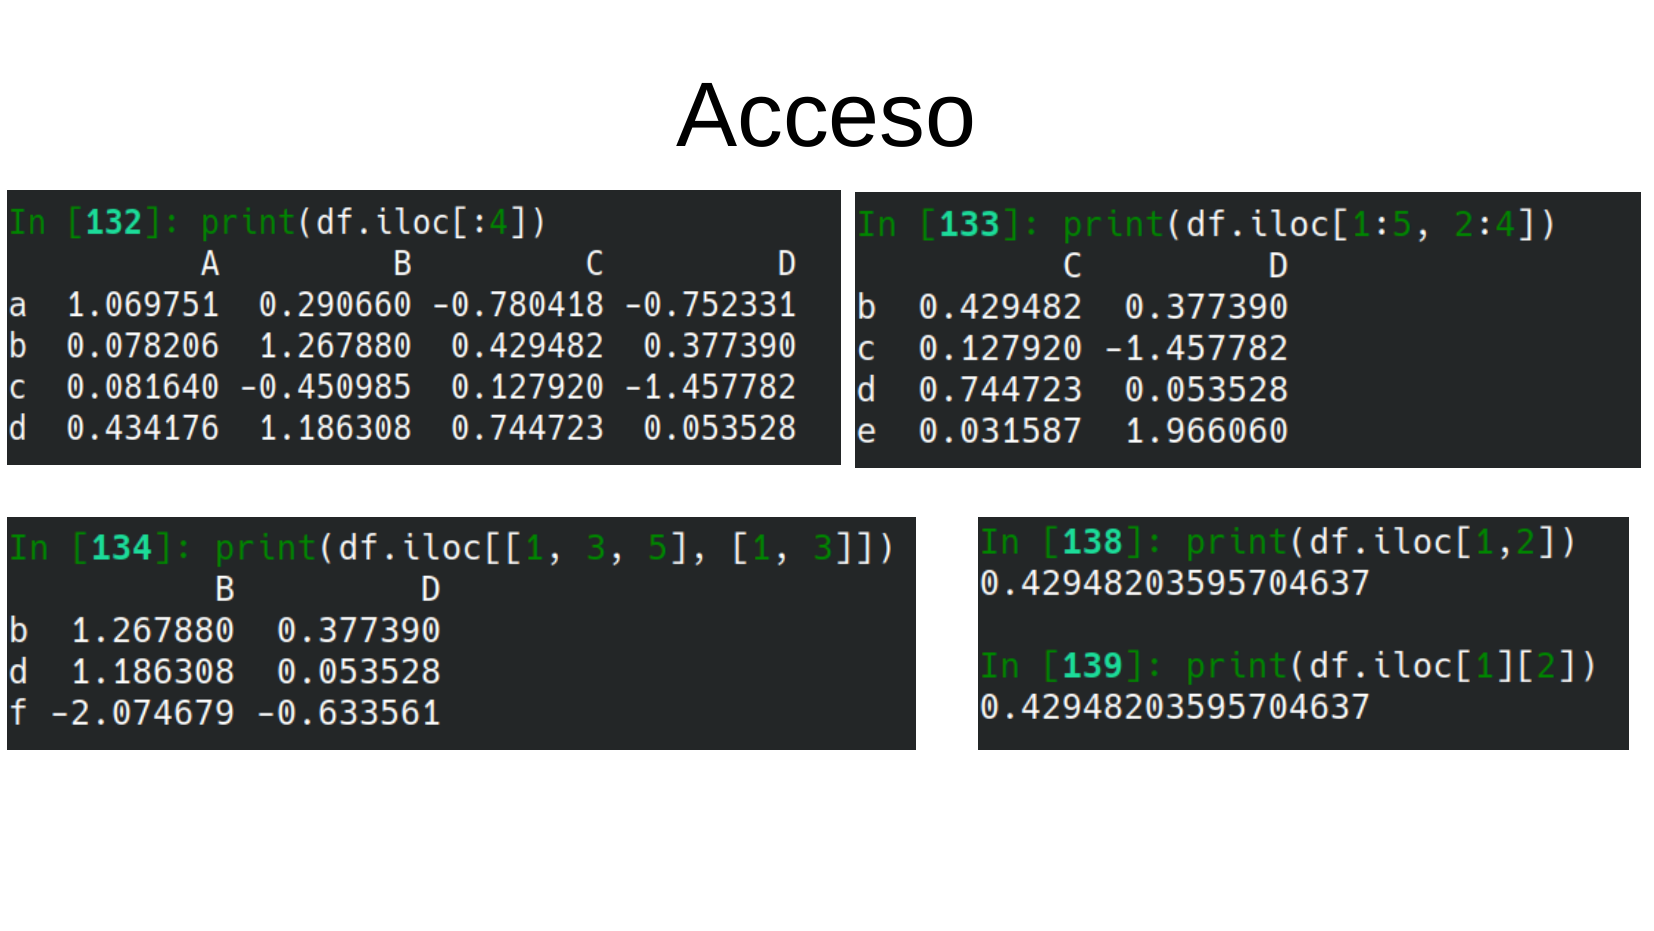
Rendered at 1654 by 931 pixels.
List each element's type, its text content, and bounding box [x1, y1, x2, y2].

title Acceso [82, 37, 1571, 193]
picture [7, 517, 916, 751]
picture [855, 192, 1641, 468]
picture [978, 517, 1629, 751]
picture [7, 190, 841, 466]
